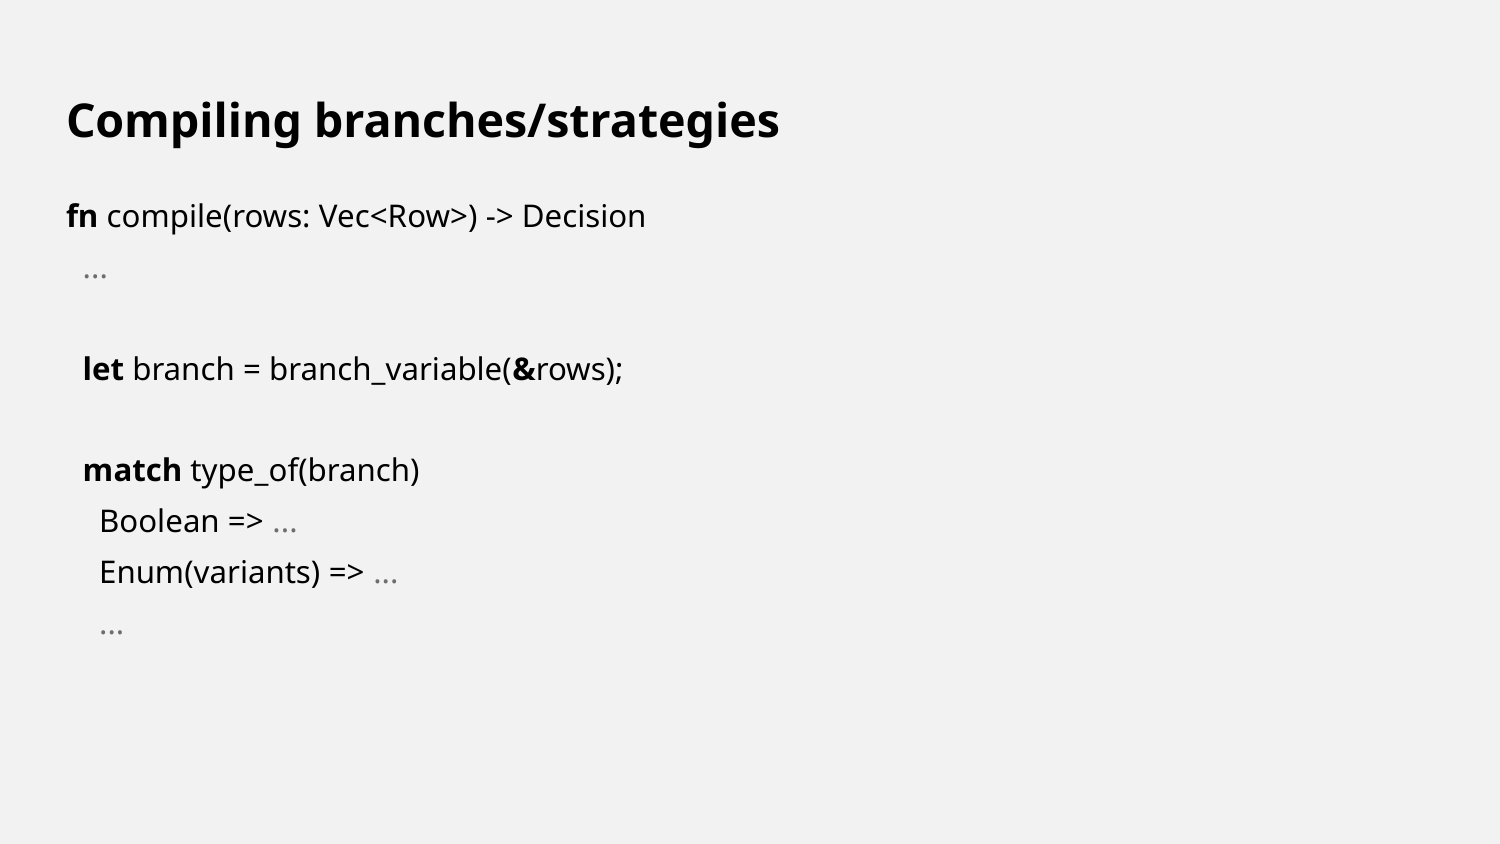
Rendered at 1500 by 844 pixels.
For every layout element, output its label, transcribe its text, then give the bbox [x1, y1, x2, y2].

list fn compile(rows: Vec<Row>) -> Decision ... let branch = branch_variable(&rows); match type_of(branch) Boolean => ... Enum(variants) => ... ... [51, 189, 1449, 782]
title Compiling branches/strategies [51, 72, 1449, 167]
